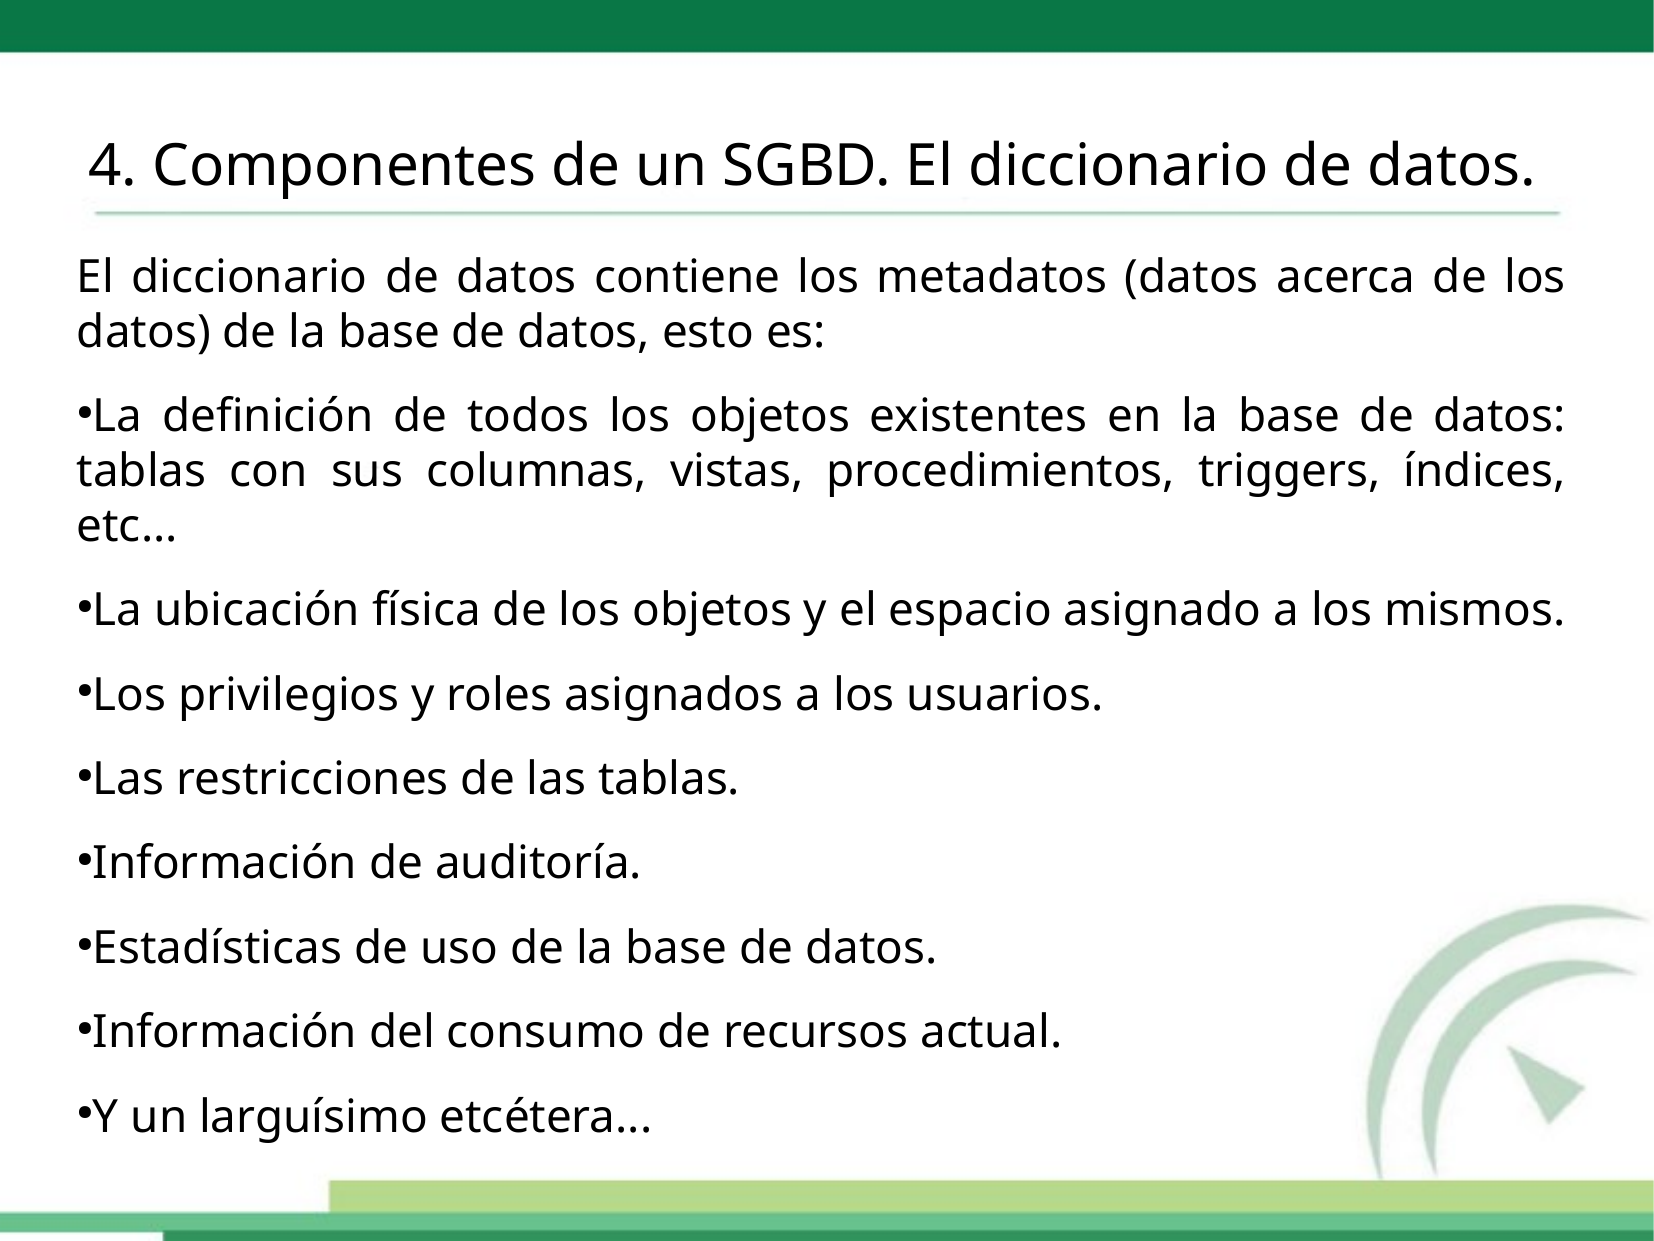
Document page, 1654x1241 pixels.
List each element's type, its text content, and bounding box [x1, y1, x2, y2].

title 4. Componentes de un SGBD. El diccionario de datos. [88, 58, 1577, 246]
list El diccionario de datos contiene los metadatos (datos acerca de los datos) de la base de datos, esto es: La definición de todos los objetos existentes en la base de datos: tablas con sus columnas, vistas, procedimientos, triggers, índices, etc... La ubicación física de los objetos y el espacio asignado a los mismos. Los privilegios y roles asignados a los usuarios. Las restricciones de las tablas. Información de auditoría. Estadísticas de uso de la base de datos. Información del consumo de recursos actual. Y un larguísimo etcétera... [76, 246, 1595, 1176]
